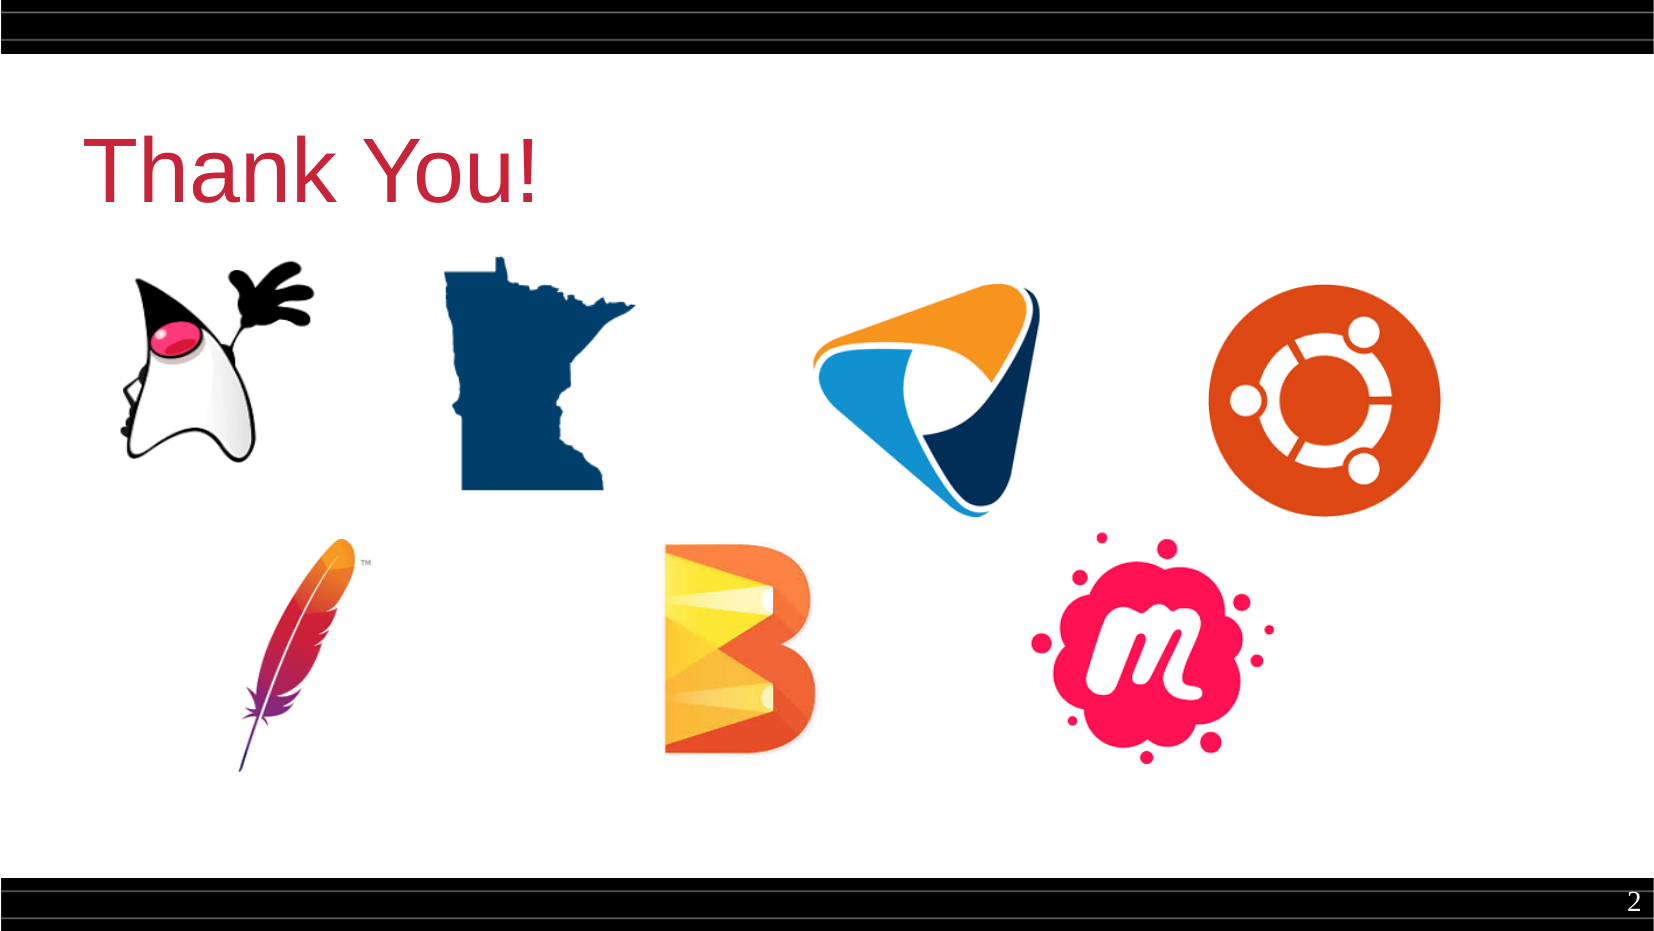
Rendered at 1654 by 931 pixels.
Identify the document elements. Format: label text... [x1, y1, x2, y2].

picture [68, 218, 346, 496]
picture [188, 539, 421, 772]
picture [810, 284, 1441, 778]
title Thank You! [82, 92, 1571, 249]
picture [623, 533, 856, 766]
picture [360, 239, 691, 511]
picture [1, 878, 1654, 931]
picture [1, 0, 1654, 54]
